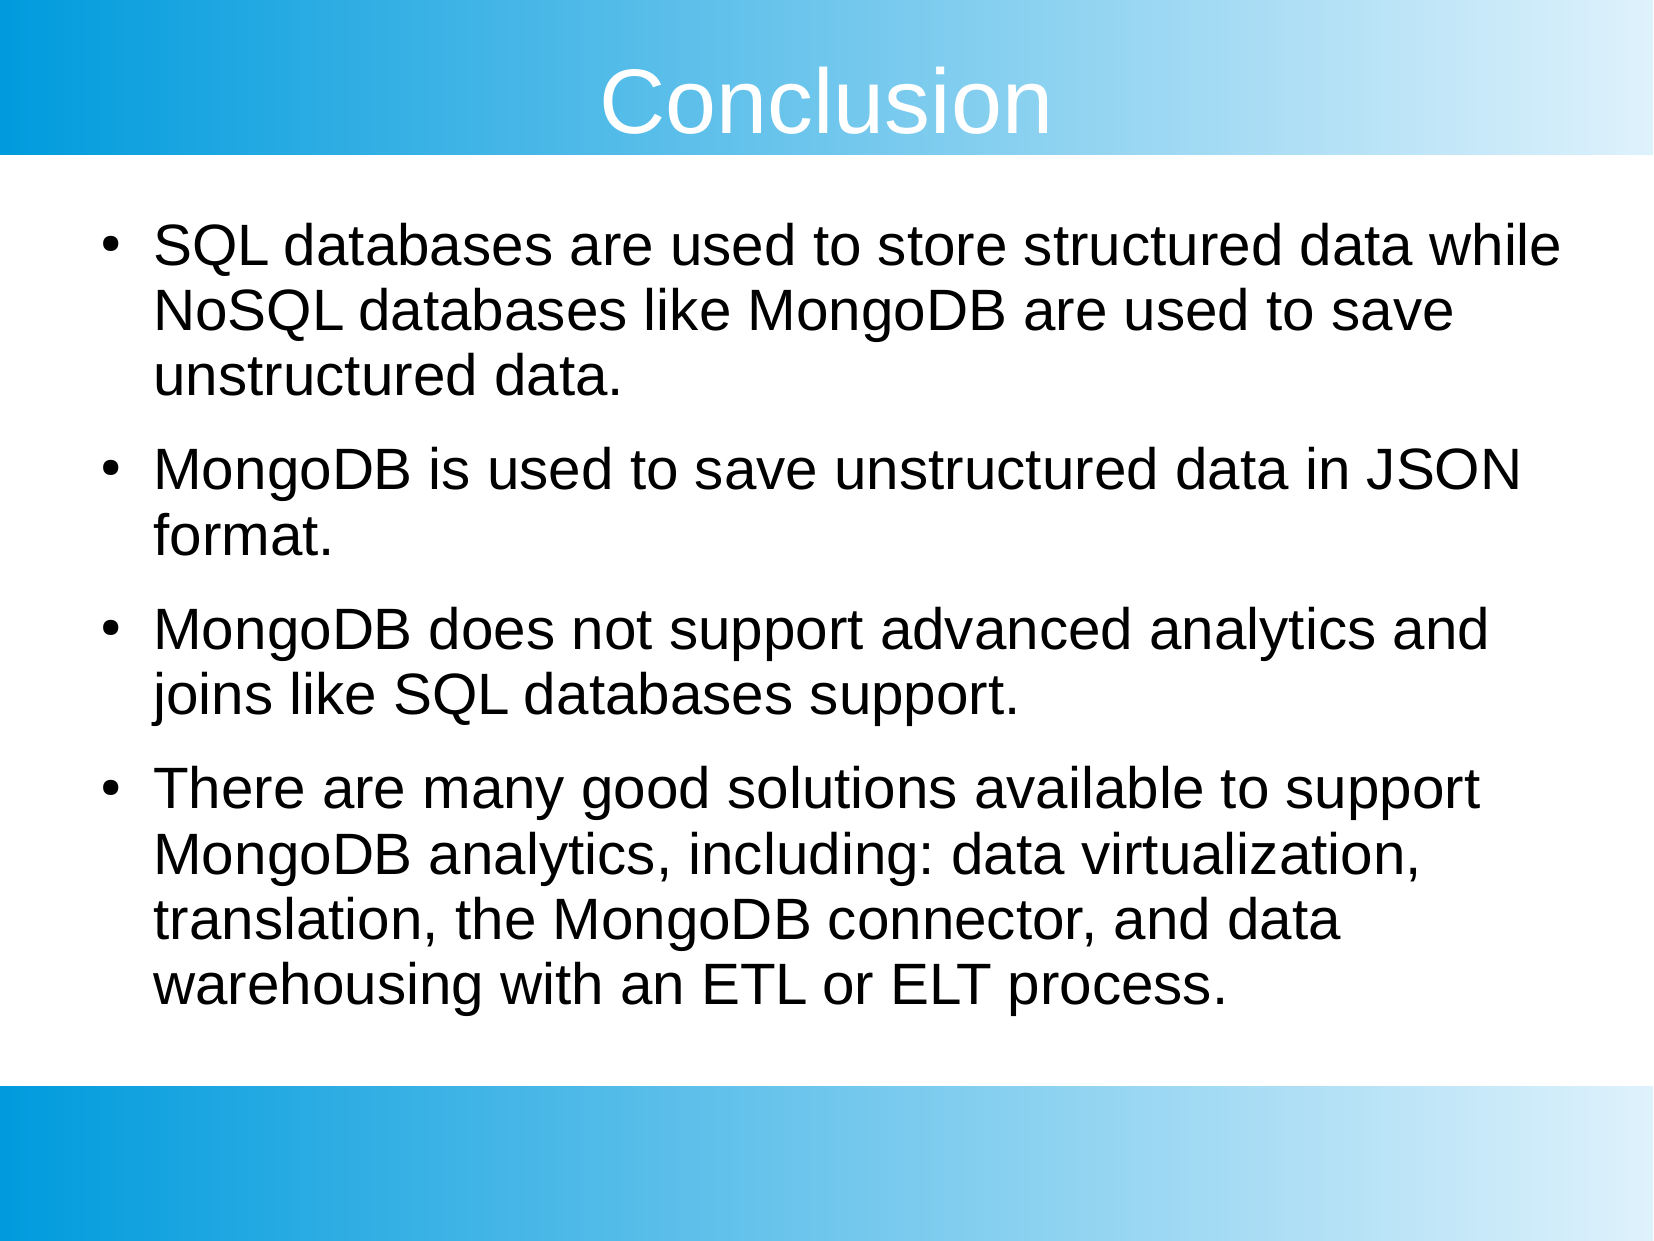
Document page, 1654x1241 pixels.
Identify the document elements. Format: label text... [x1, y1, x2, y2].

list SQL databases are used to store structured data while NoSQL databases like MongoDB are used to save unstructured data. MongoDB is used to save unstructured data in JSON format. MongoDB does not support advanced analytics and joins like SQL databases support. There are many good solutions available to support MongoDB analytics, including: data virtualization, translation, the MongoDB connector, and data warehousing with an ETL or ELT process. [82, 212, 1571, 1028]
title Conclusion [82, 49, 1571, 155]
